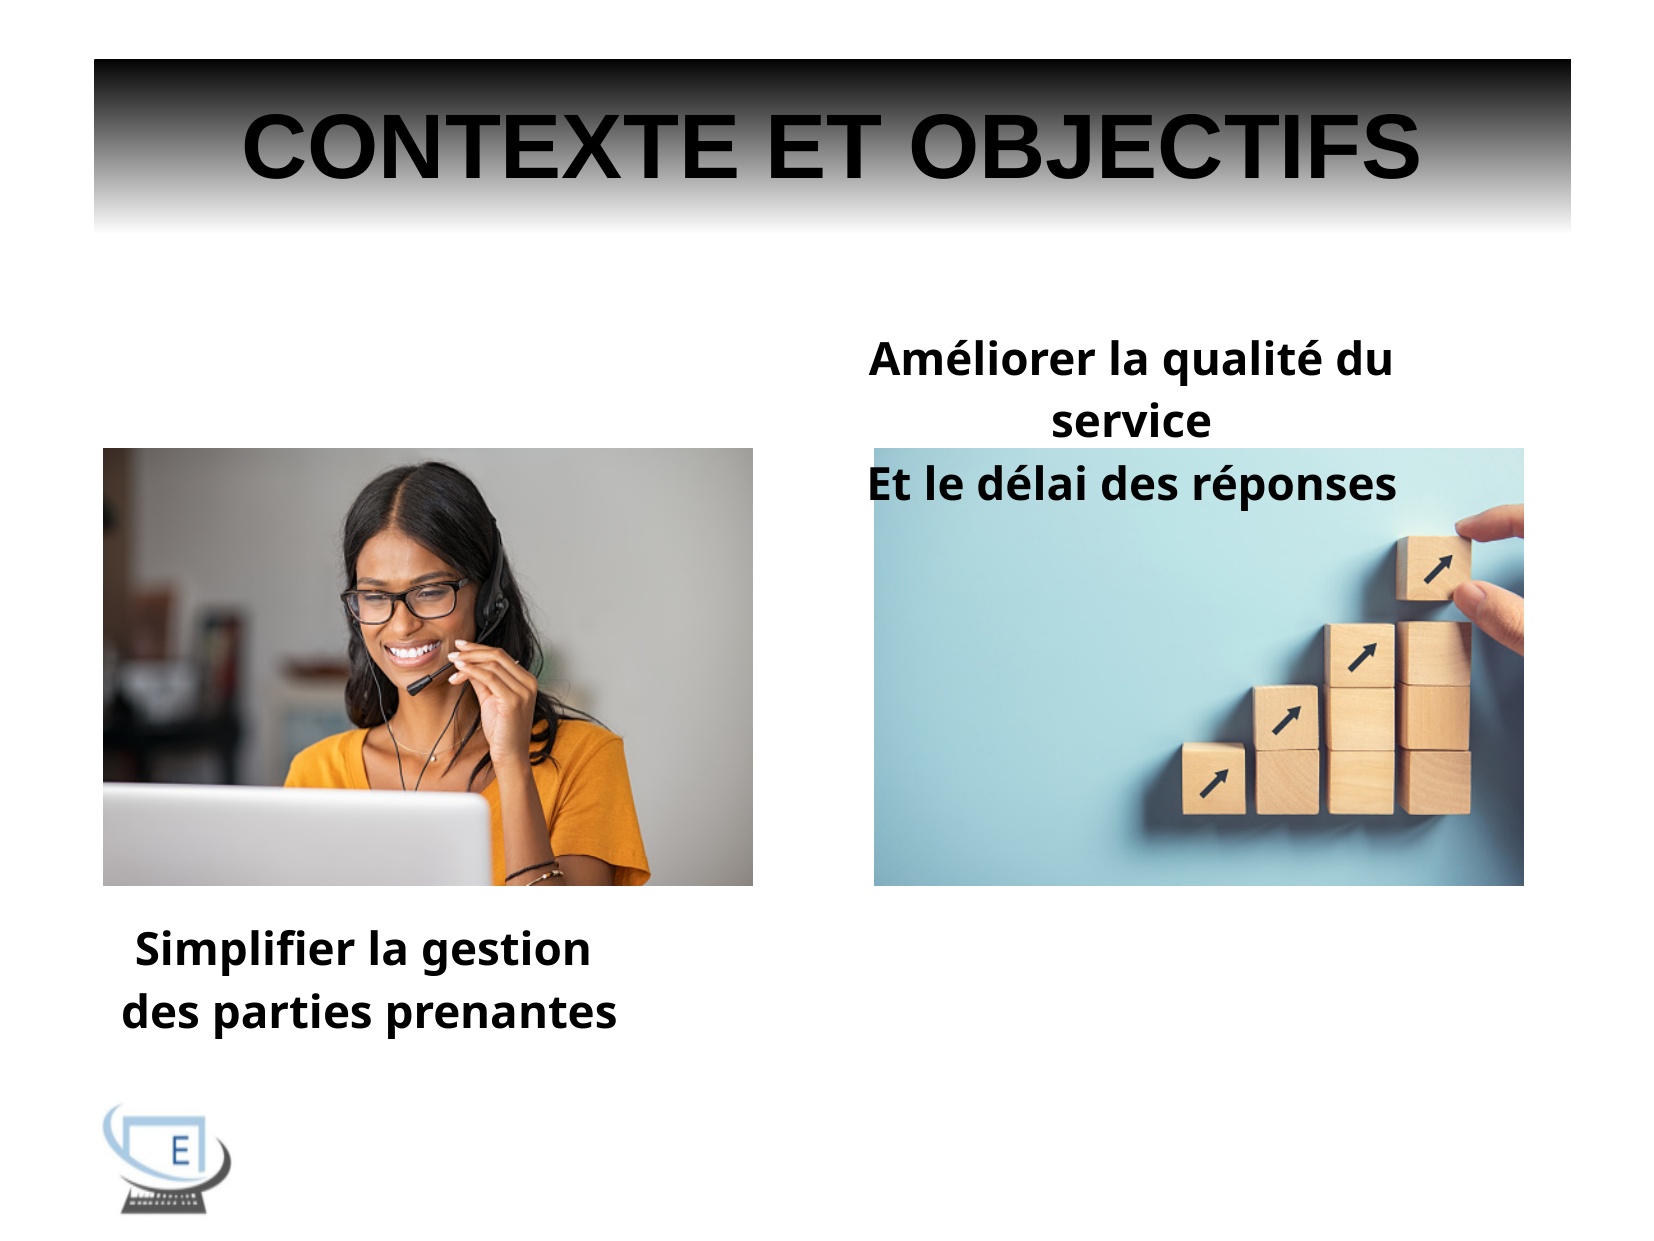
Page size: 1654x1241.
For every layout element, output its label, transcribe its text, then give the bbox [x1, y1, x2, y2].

title CONTEXTE ET OBJECTIFS [94, 59, 1571, 234]
text_box Améliorer la qualité du service Et le délai des réponses [851, 318, 1571, 426]
text_box Simplifier la gestion des parties prenantes [106, 909, 756, 1016]
picture [47, 1083, 285, 1229]
picture [103, 448, 753, 886]
picture [874, 448, 1524, 886]
